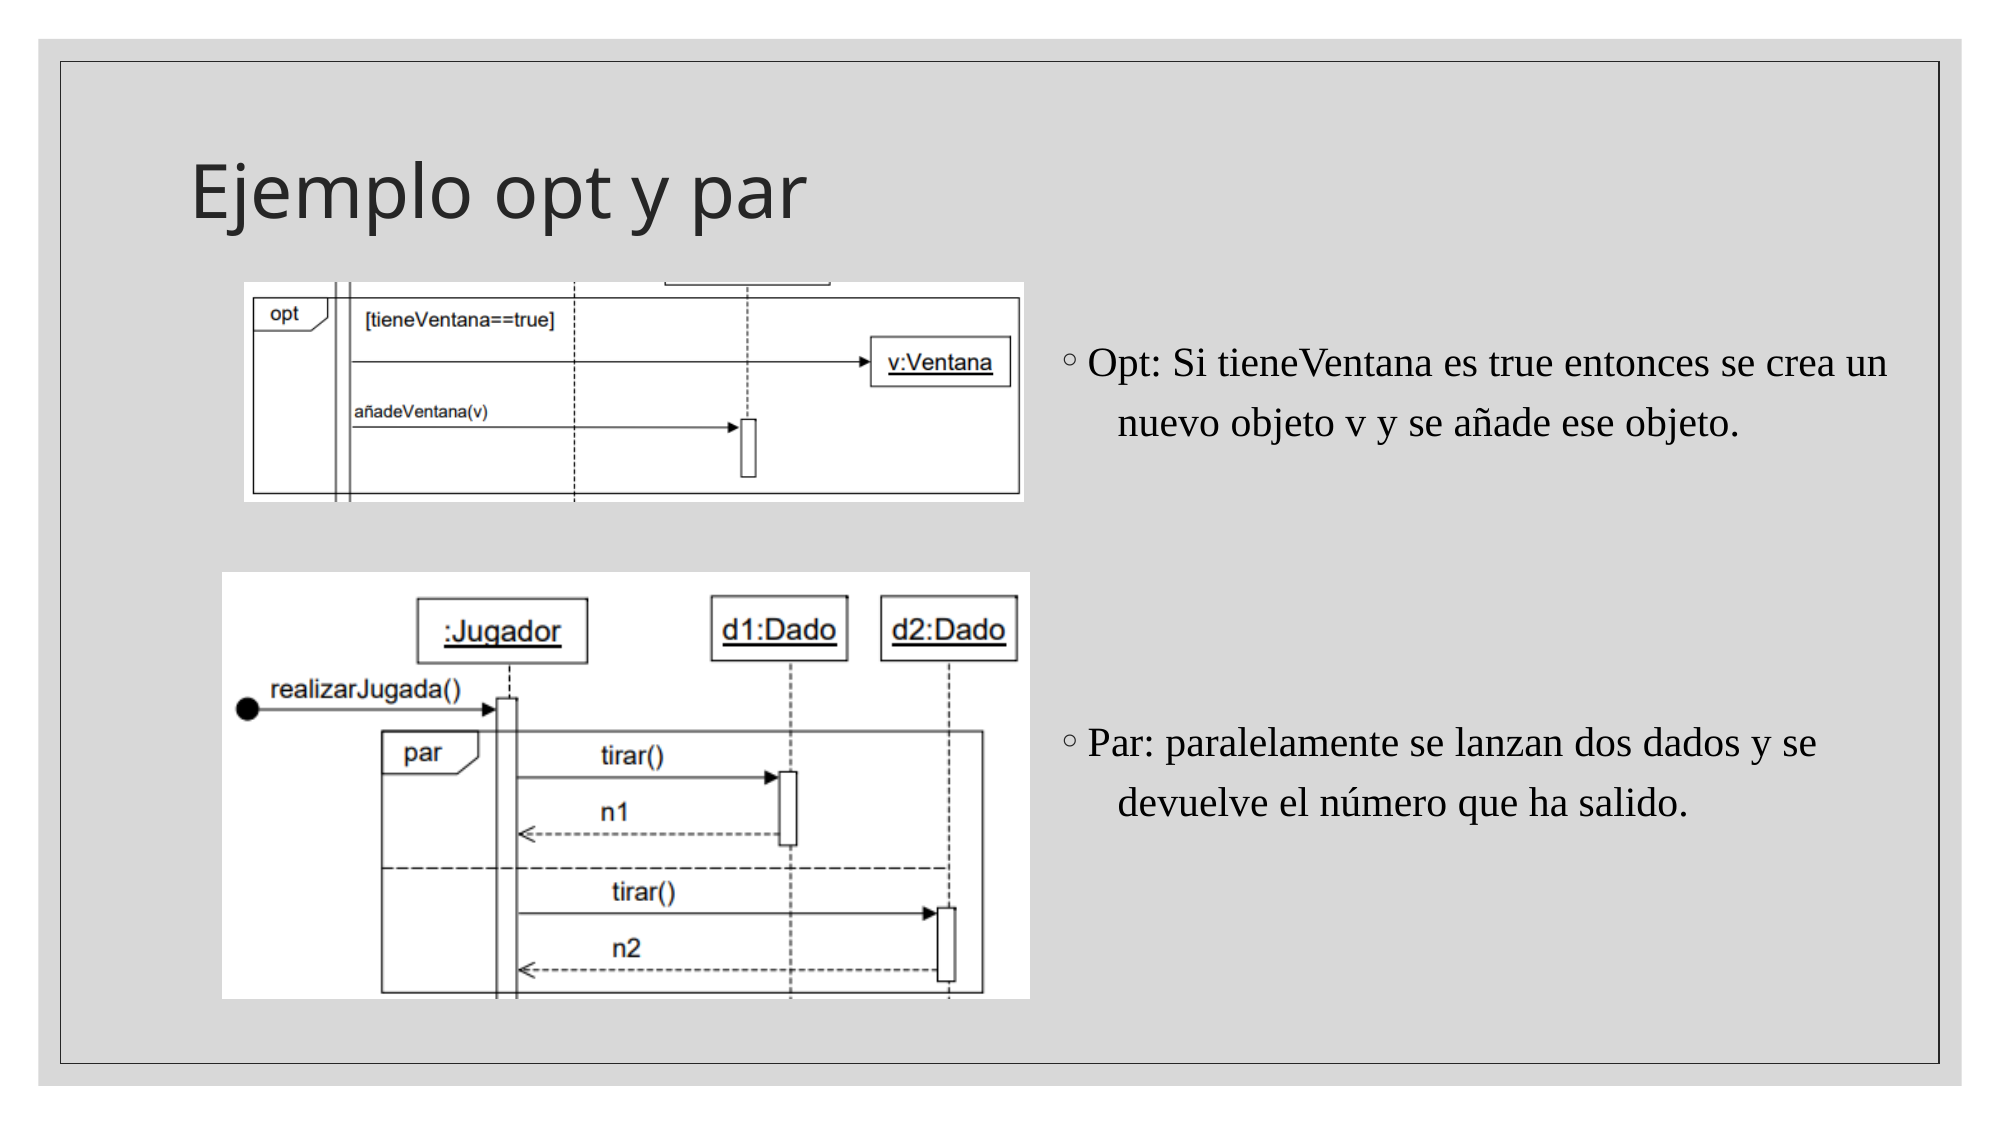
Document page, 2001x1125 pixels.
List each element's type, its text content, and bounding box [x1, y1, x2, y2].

picture [222, 572, 1030, 999]
text_box Opt: Si tieneVentana es true entonces se crea un nuevo objeto v y se añade ese objeto. [1042, 316, 1920, 463]
picture [244, 282, 1024, 502]
title Ejemplo opt y par [174, 105, 1825, 283]
list Par: paralelamente se lanzan dos dados y se devuelve el número que ha salido. [1042, 697, 1920, 875]
